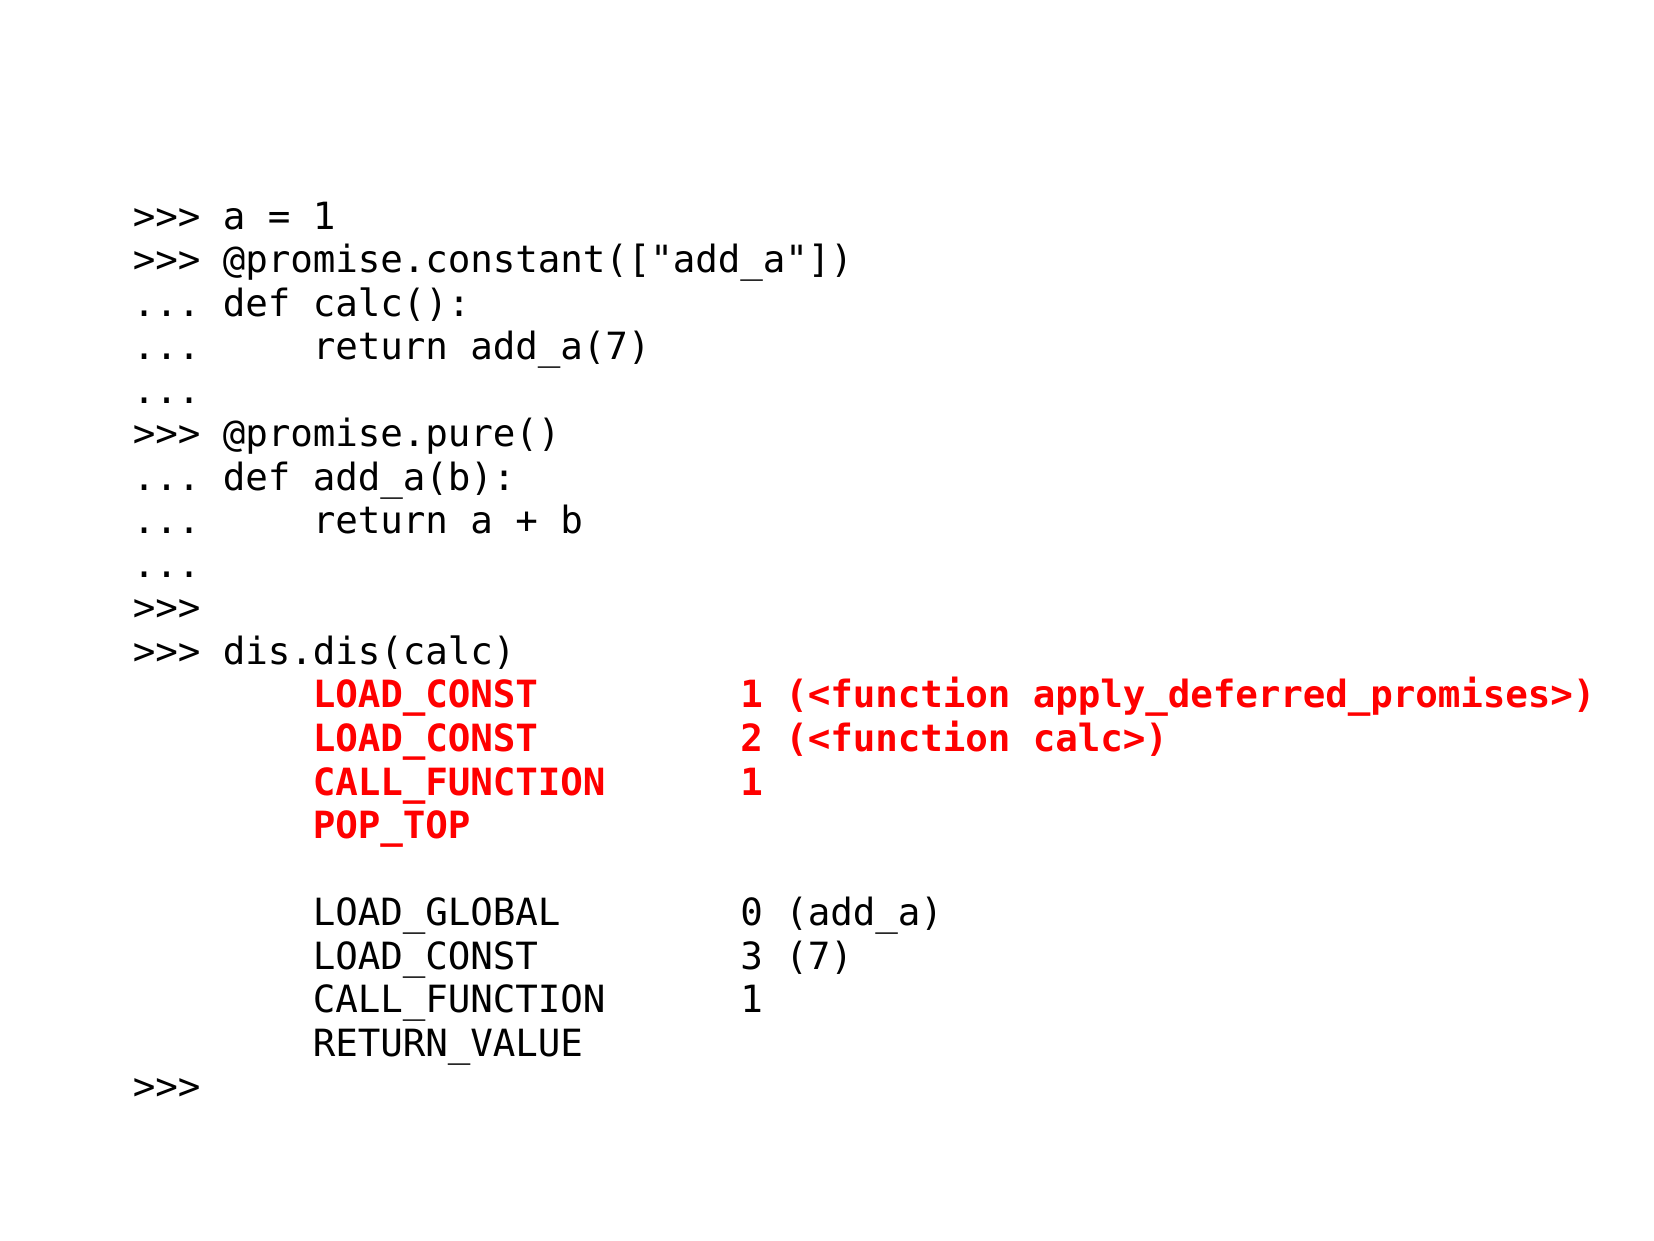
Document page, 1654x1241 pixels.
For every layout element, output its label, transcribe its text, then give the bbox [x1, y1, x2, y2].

text_box >>> a = 1 >>> @promise.constant(["add_a"]) ... def calc(): ... return add_a(7) ... >>> @promise.pure() ... def add_a(b): ... return a + b ... >>> >>> dis.dis(calc) LOAD_CONST 1 (<function apply_deferred_promises>) LOAD_CONST 2 (<function calc>) CALL_FUNCTION 1 POP_TOP LOAD_GLOBAL 0 (add_a) LOAD_CONST 3 (7) CALL_FUNCTION 1 RETURN_VALUE >>> [118, 187, 1625, 1241]
